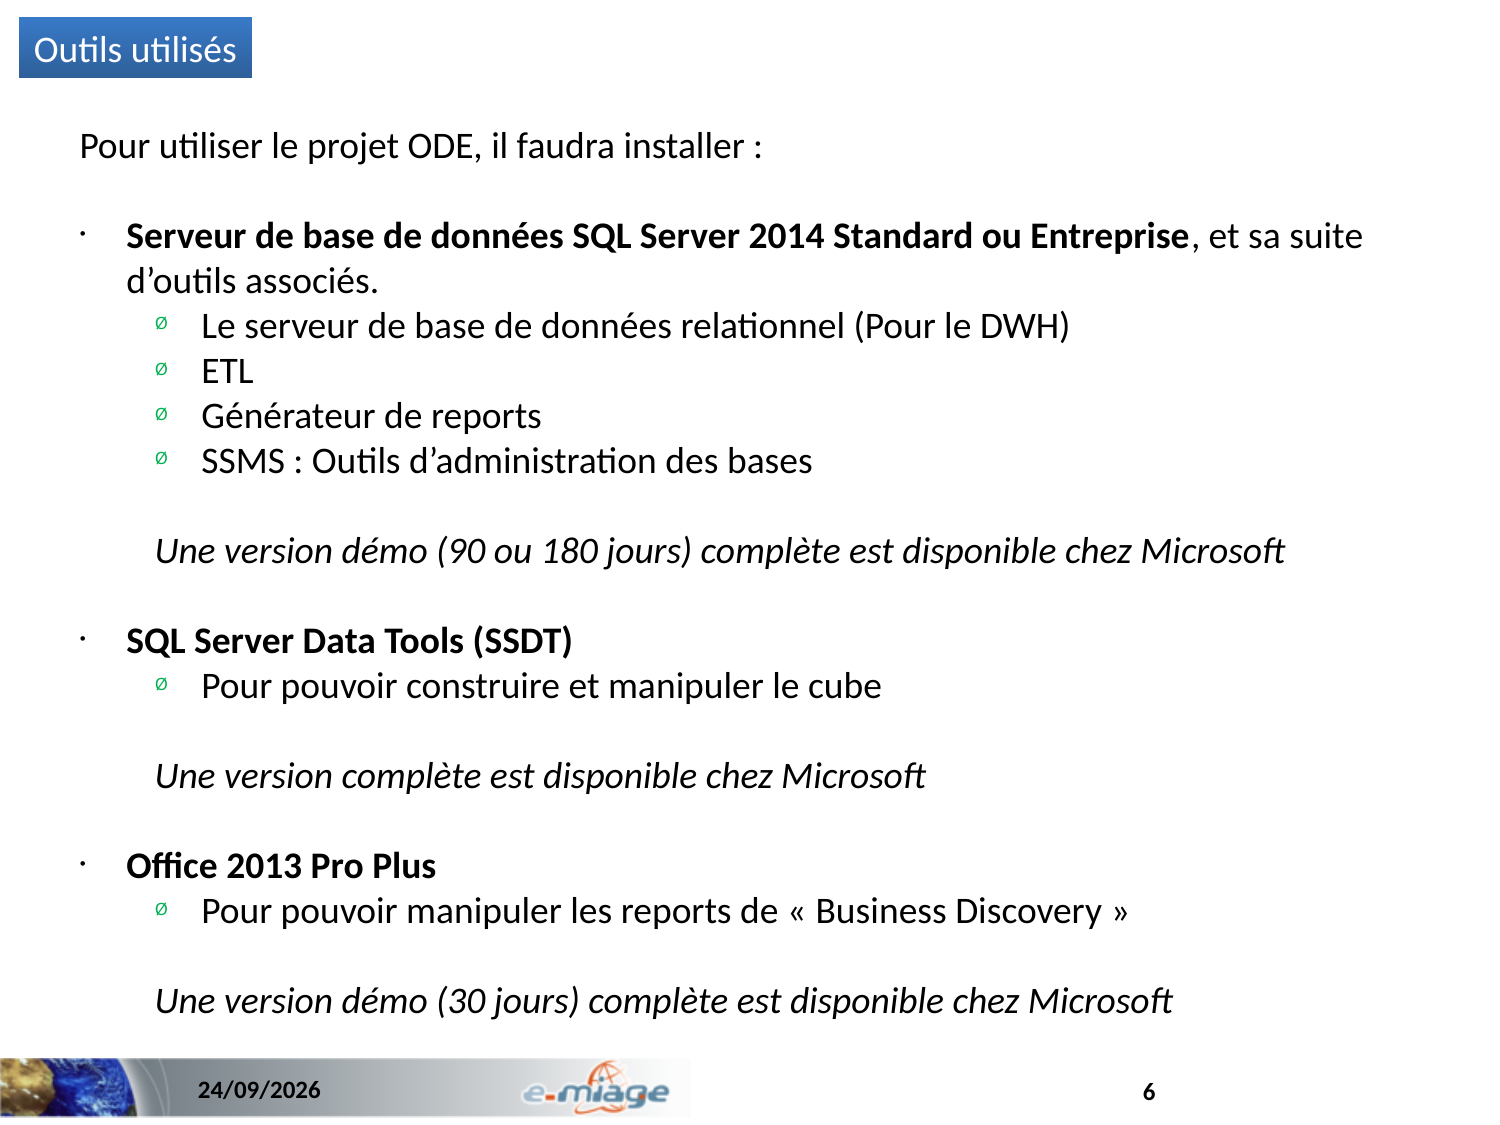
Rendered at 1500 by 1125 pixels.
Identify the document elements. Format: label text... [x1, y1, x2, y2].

text_box Pour utiliser le projet ODE, il faudra installer : Serveur de base de données SQL Server 2014 Standard ou Entreprise, et sa suite d’outils associés. Le serveur de base de données relationnel (Pour le DWH) ETL Générateur de reports SSMS : Outils d’administration des bases Une version démo (90 ou 180 jours) complète est disponible chez Microsoft SQL Server Data Tools (SSDT) Pour pouvoir construire et manipuler le cube Une version complète est disponible chez Microsoft Office 2013 Pro Plus Pour pouvoir manipuler les reports de « Business Discovery » Une version démo (30 jours) complète est disponible chez Microsoft [64, 113, 1400, 1119]
picture [0, 1058, 64, 1118]
text_box Outils utilisés [19, 17, 252, 78]
